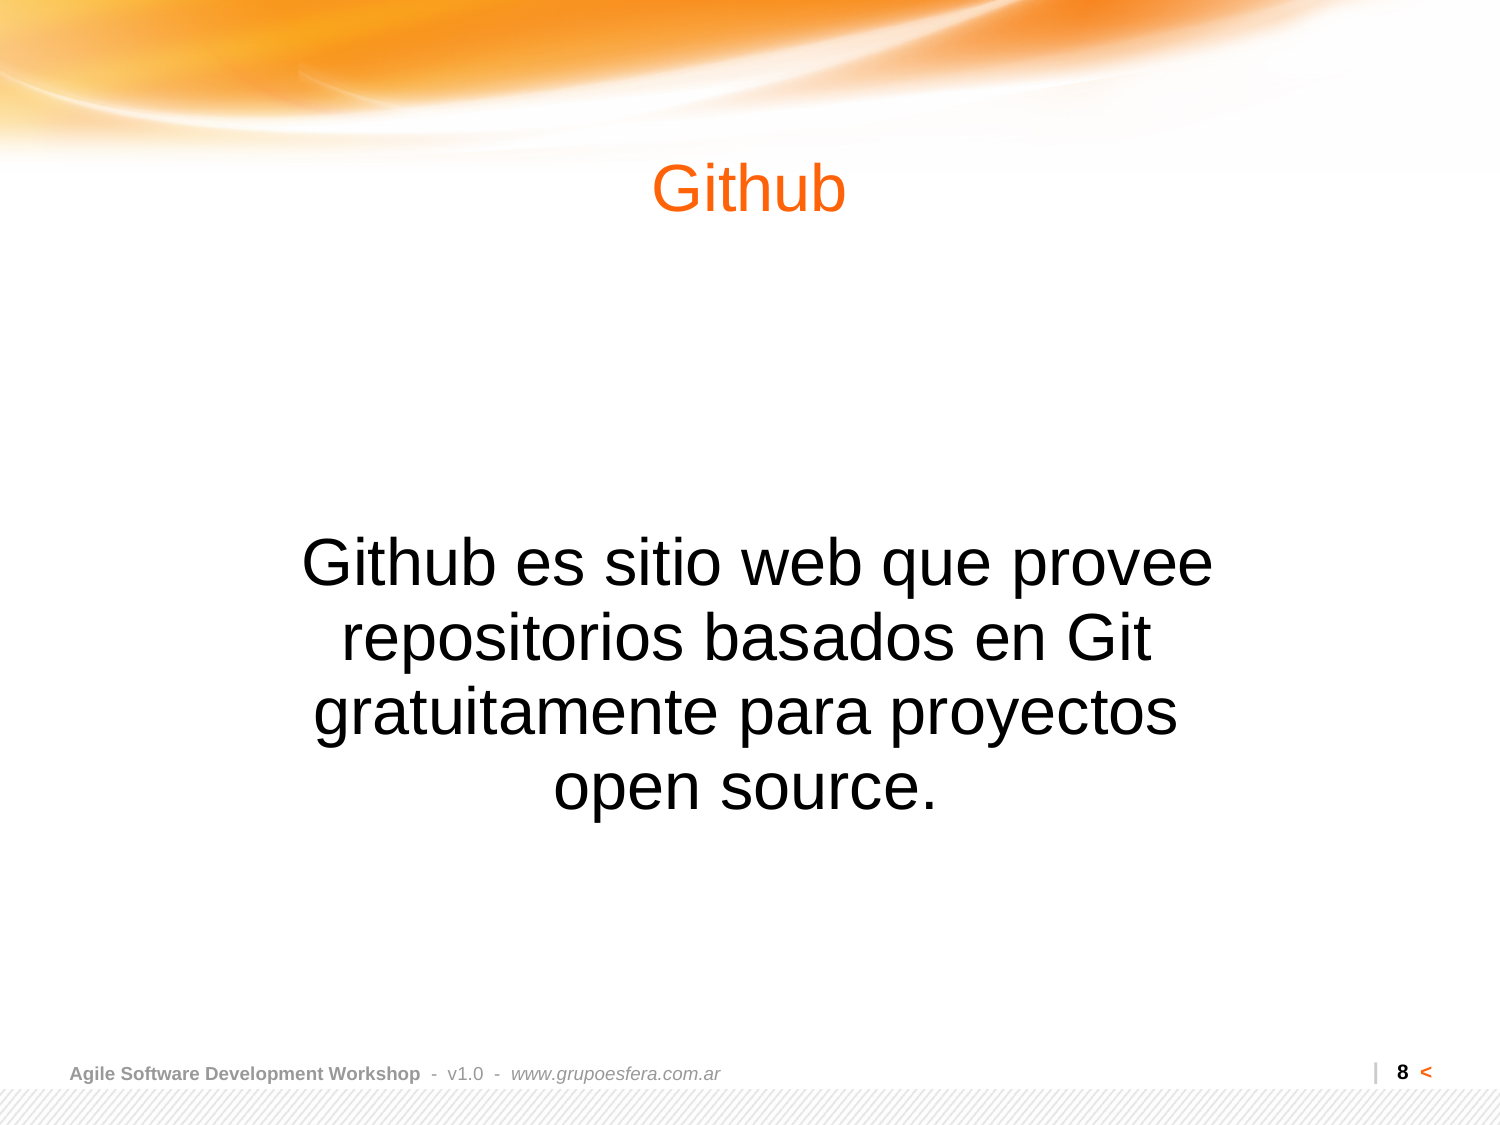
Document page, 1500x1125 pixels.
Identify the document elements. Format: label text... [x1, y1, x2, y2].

title Github [143, 133, 1357, 247]
subtitle Github es sitio web que provee repositorios basados en Git gratuitamente para proyectos open source. [130, 346, 1363, 1002]
picture [0, 0, 1500, 174]
picture [0, 1089, 1500, 1125]
